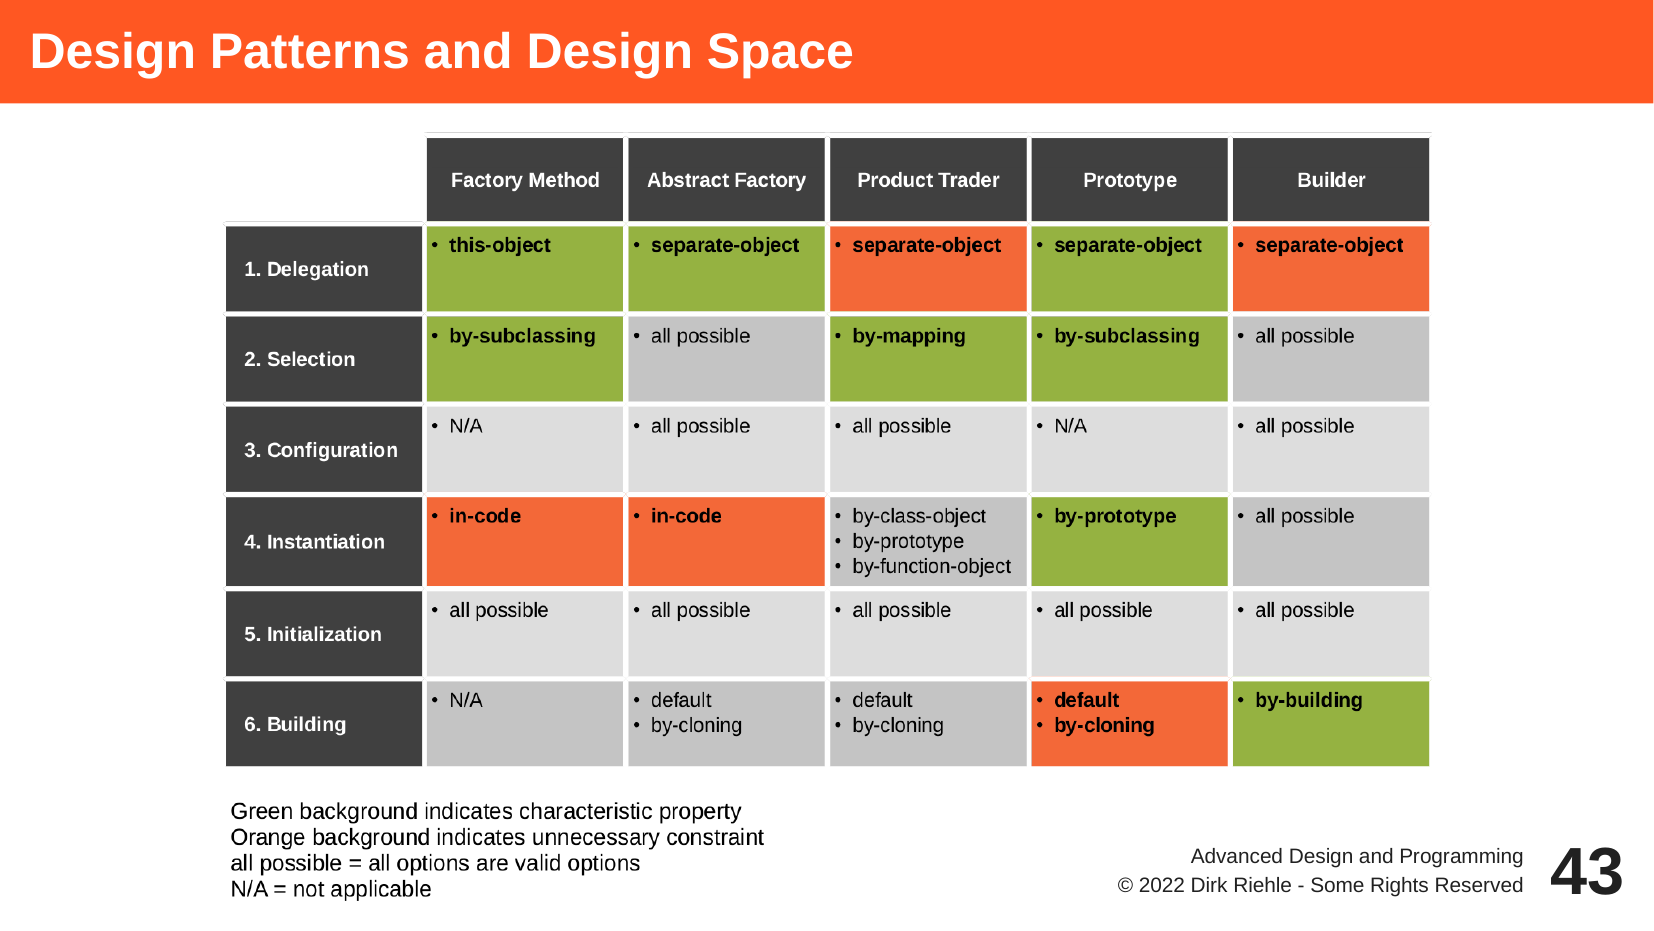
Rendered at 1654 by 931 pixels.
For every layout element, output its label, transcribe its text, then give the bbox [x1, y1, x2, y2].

title Design Patterns and Design Space [0, 0, 1654, 104]
picture [222, 132, 1432, 901]
